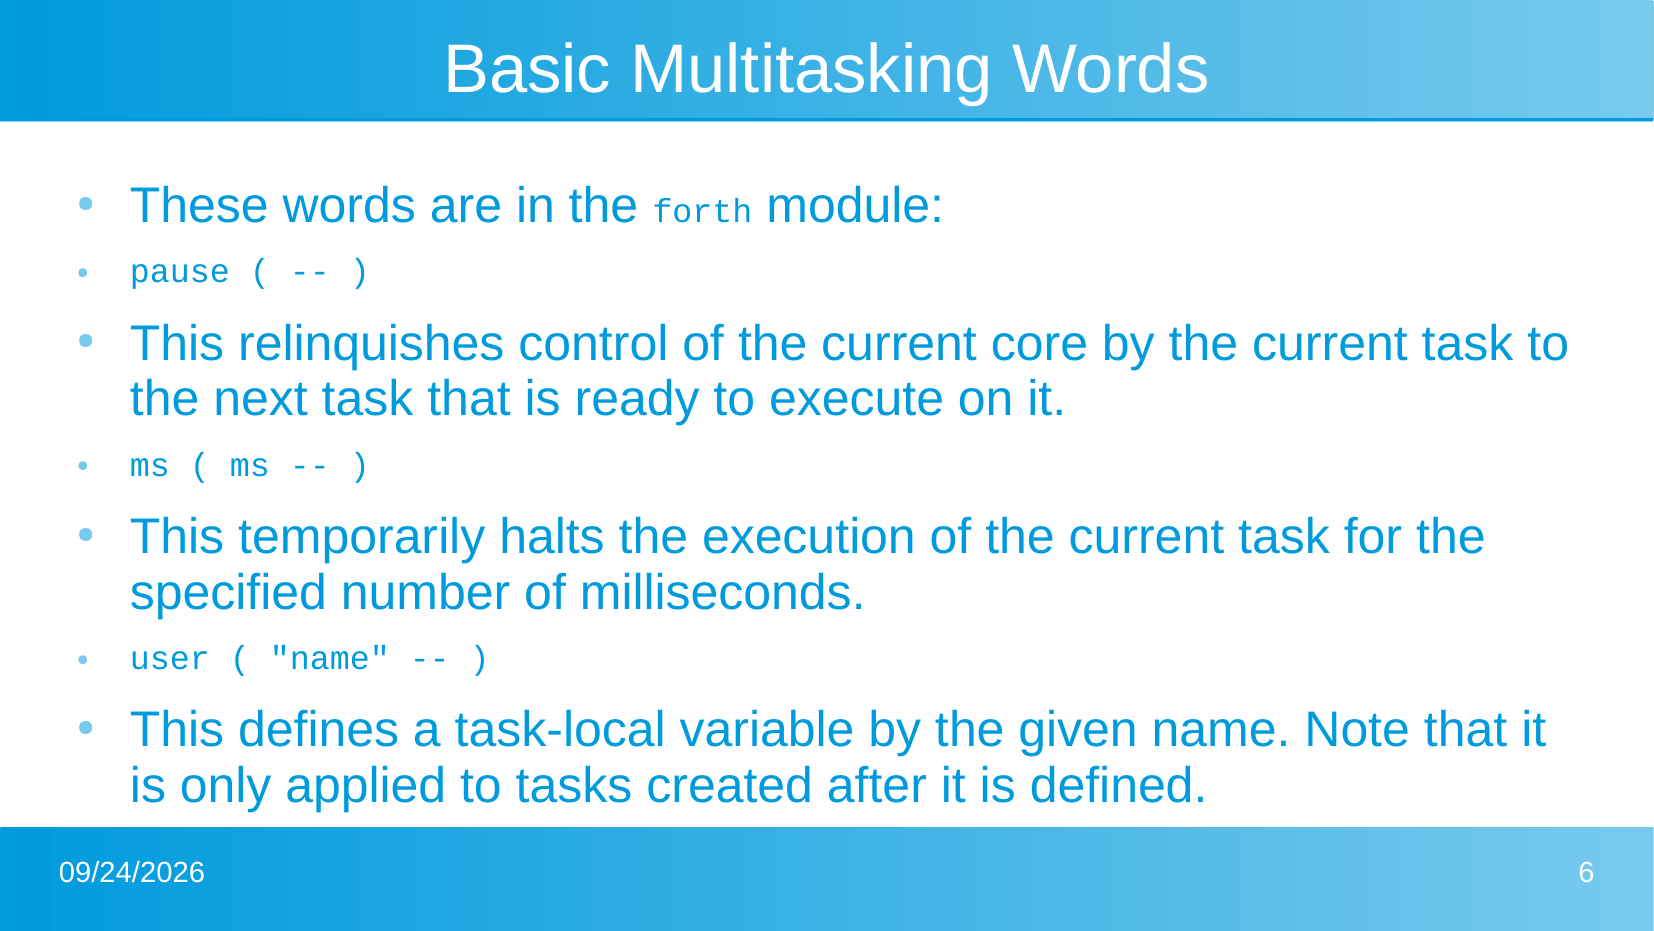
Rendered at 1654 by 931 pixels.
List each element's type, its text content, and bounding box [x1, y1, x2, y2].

list These words are in the forth module: pause ( -- ) This relinquishes control of the current core by the current task to the next task that is ready to execute on it. ms ( ms -- ) This temporarily halts the execution of the current task for the specified number of milliseconds. user ( "name" -- ) This defines a task-local variable by the given name. Note that it is only applied to tasks created after it is defined. [59, 177, 1595, 768]
title Basic Multitasking Words [59, 29, 1595, 108]
